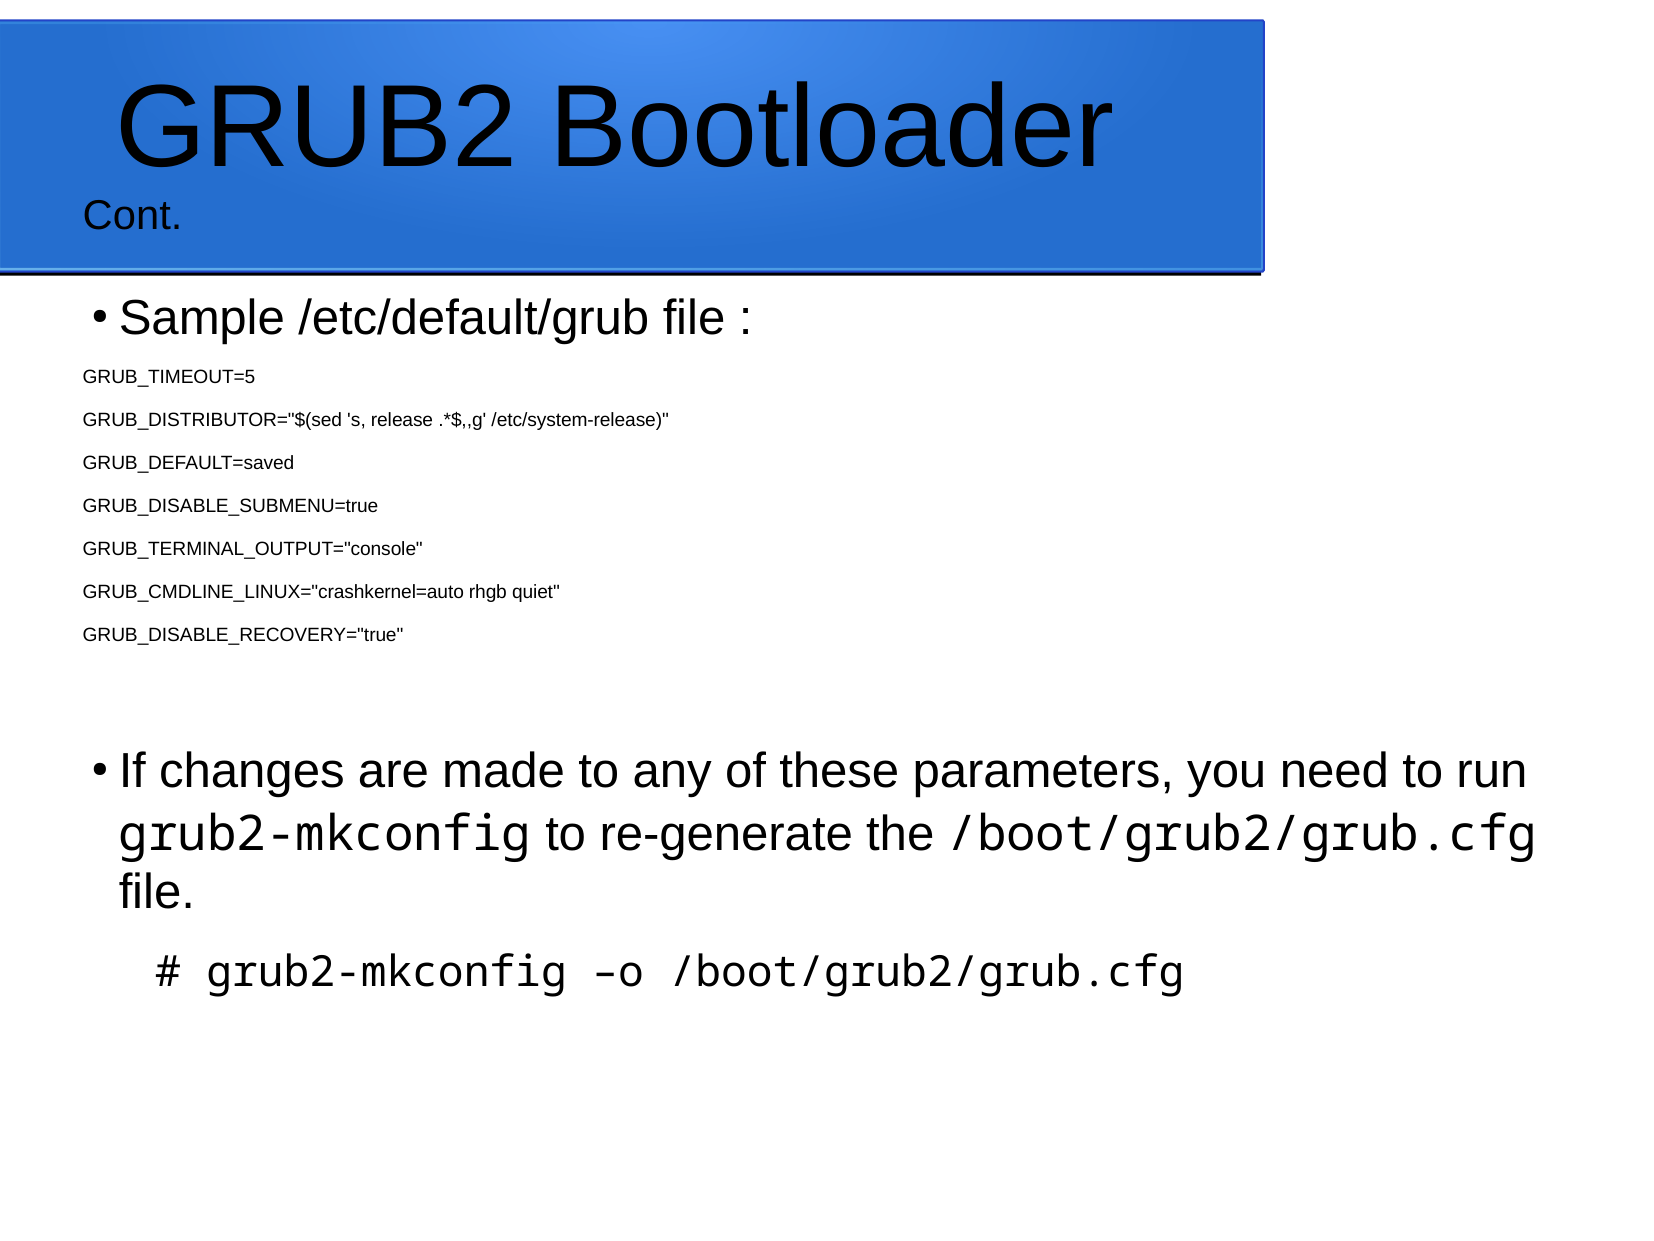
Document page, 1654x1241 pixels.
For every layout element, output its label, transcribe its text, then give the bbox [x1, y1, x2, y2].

title GRUB2 Bootloader Cont. [82, 47, 1235, 252]
list Sample /etc/default/grub file : GRUB_TIMEOUT=5 GRUB_DISTRIBUTOR="$(sed 's, release .*$,,g' /etc/system-release)" GRUB_DEFAULT=saved GRUB_DISABLE_SUBMENU=true GRUB_TERMINAL_OUTPUT="console" GRUB_CMDLINE_LINUX="crashkernel=auto rhgb quiet" GRUB_DISABLE_RECOVERY="true" If changes are made to any of these parameters, you need to run grub2-mkconfig to re-generate the /boot/grub2/grub.cfg file. # grub2-mkconfig –o /boot/grub2/grub.cfg [82, 290, 1571, 1010]
